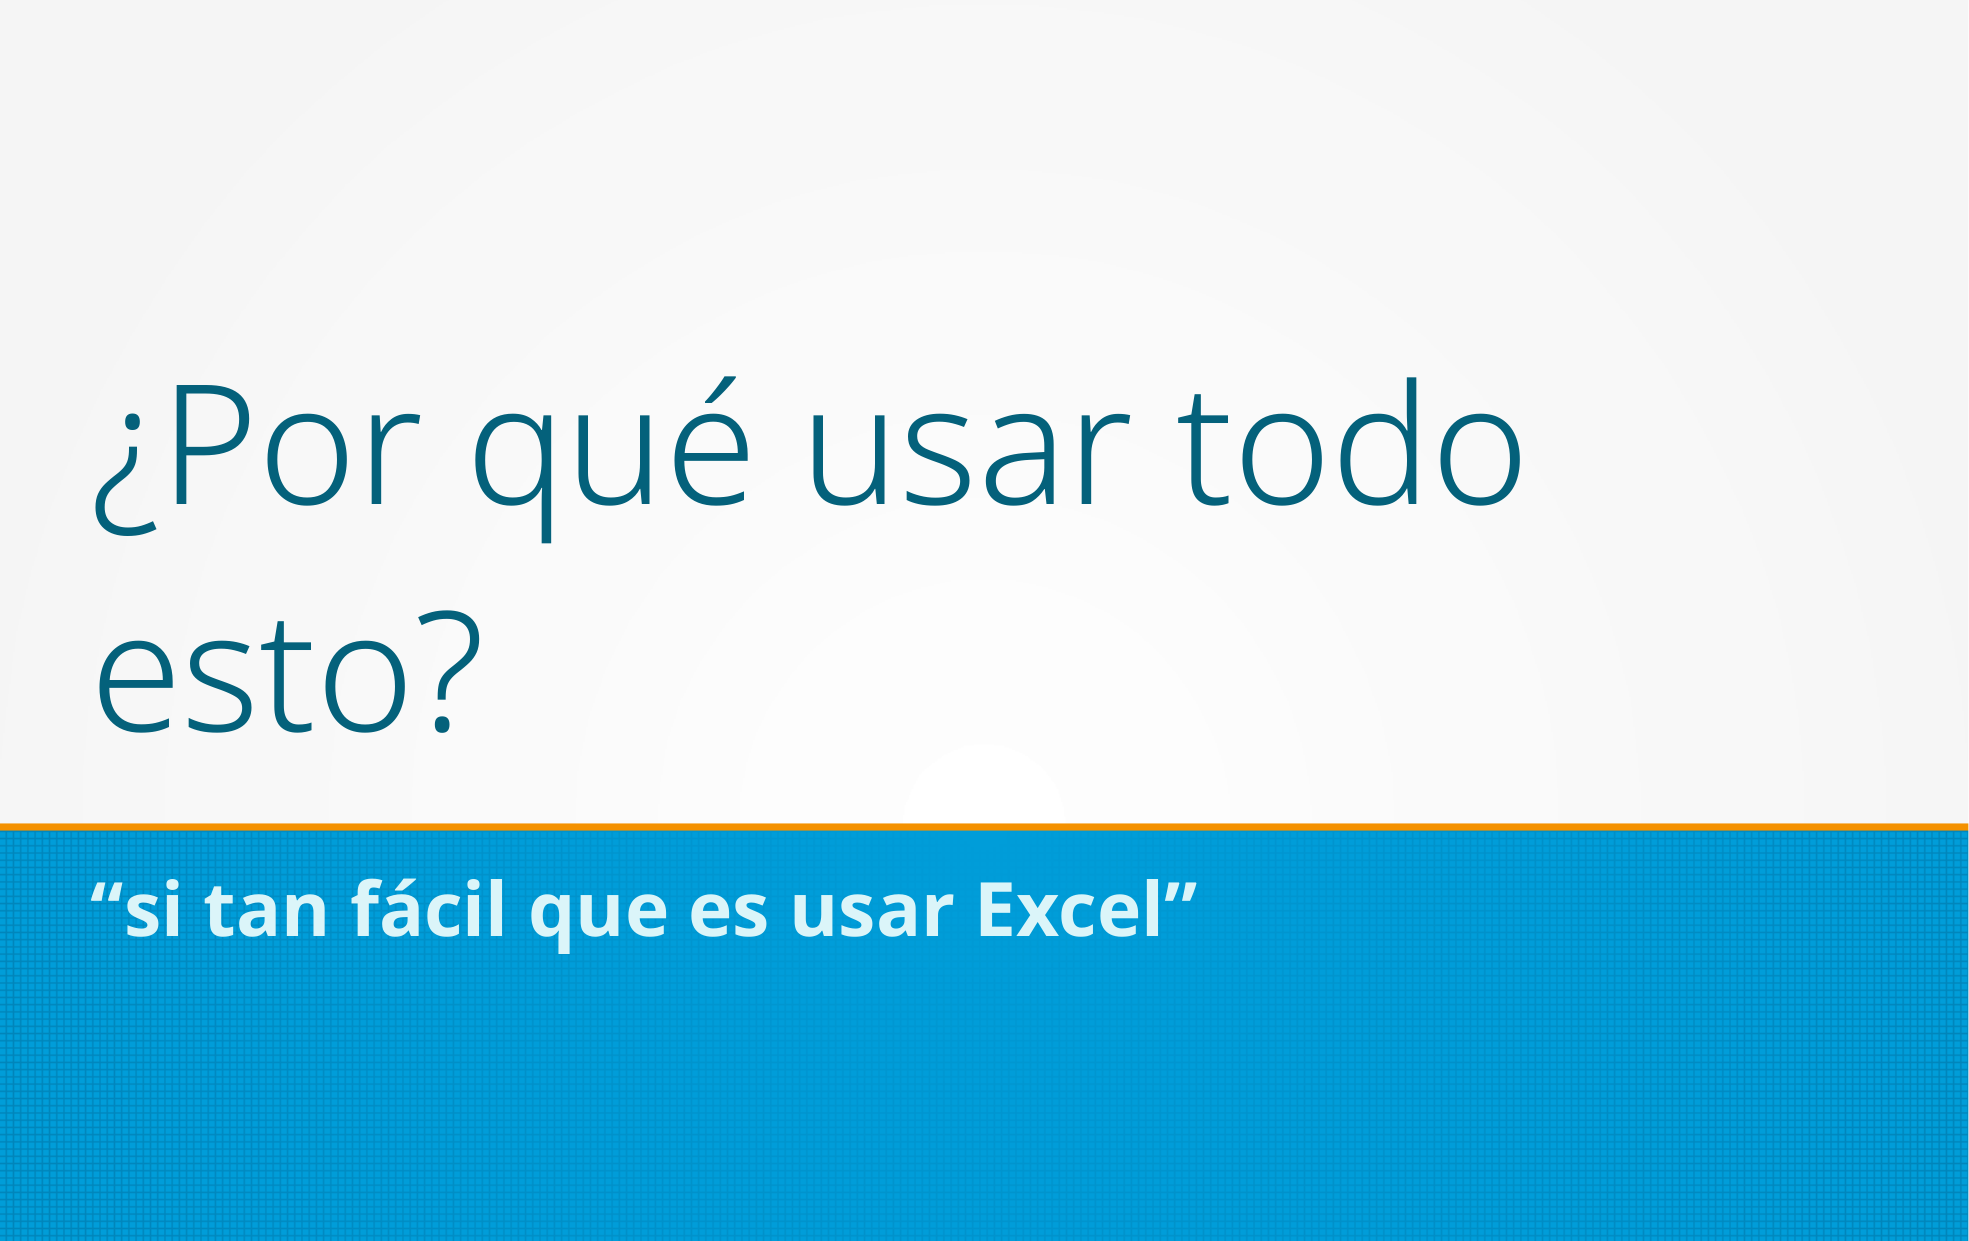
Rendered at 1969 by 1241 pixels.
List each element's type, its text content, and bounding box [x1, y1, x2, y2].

subtitle “si tan fácil que es usar Excel” [90, 855, 1861, 1111]
title ¿Por qué usar todo esto? [90, 49, 1862, 781]
picture [0, 0, 1969, 830]
